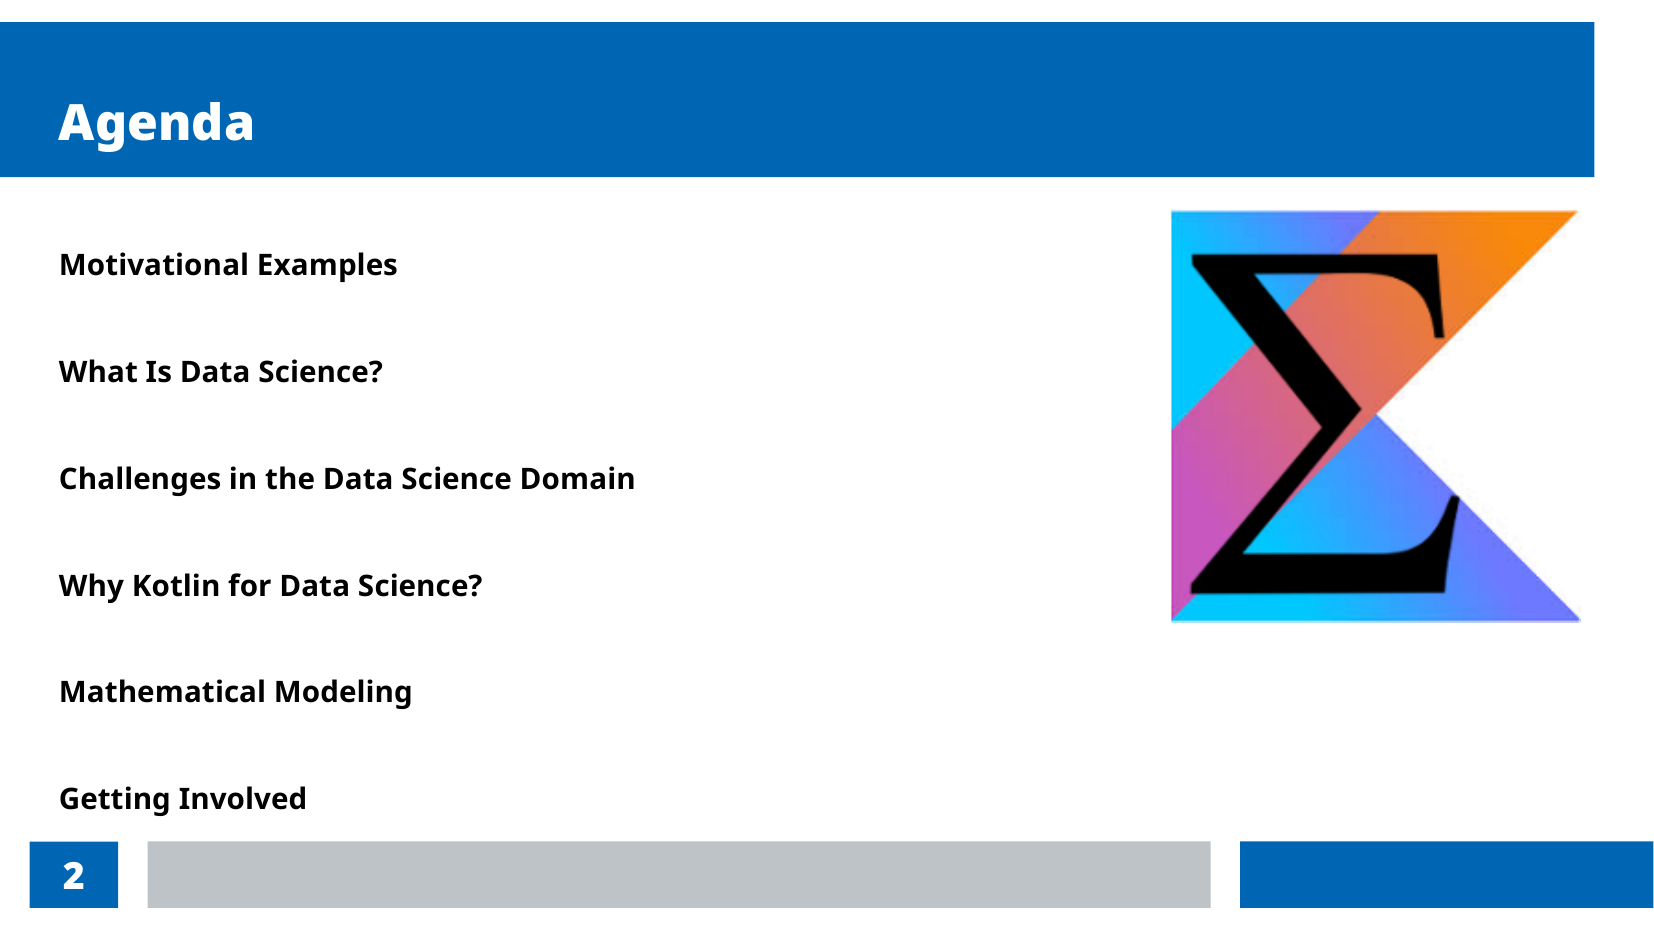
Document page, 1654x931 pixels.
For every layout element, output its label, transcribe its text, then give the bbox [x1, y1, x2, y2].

list Motivational Examples What Is Data Science? Challenges in the Data Science Domain Why Kotlin for Data Science? Mathematical Modeling Getting Involved [59, 243, 1565, 820]
picture [1170, 209, 1581, 623]
title Agenda [59, 44, 1595, 156]
